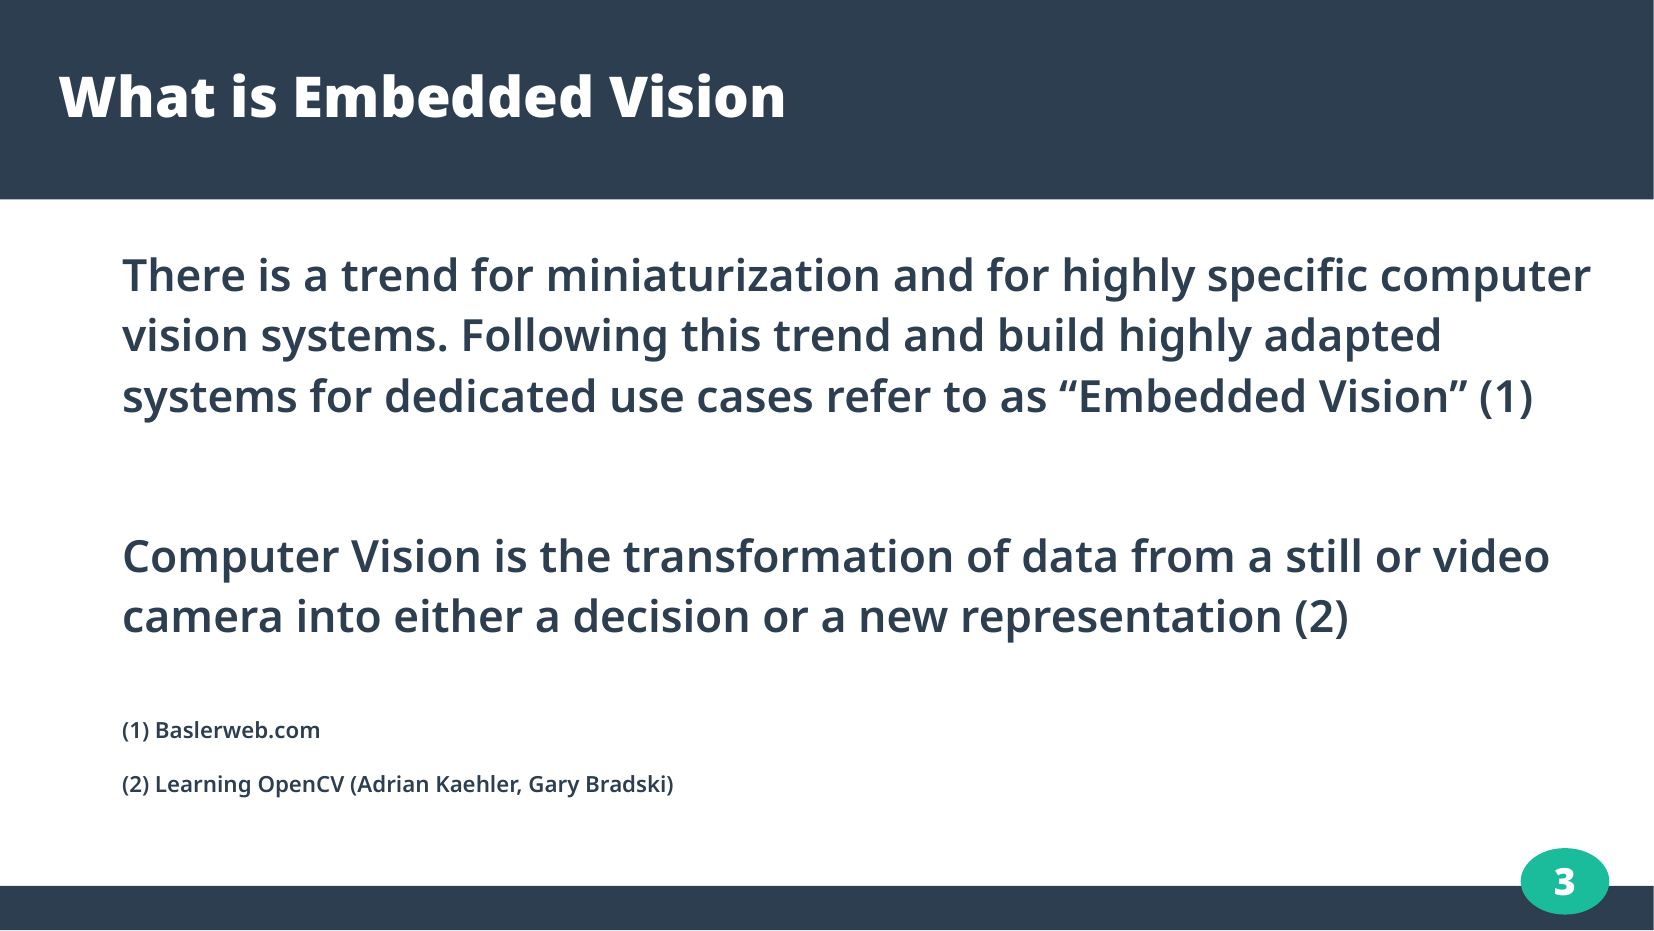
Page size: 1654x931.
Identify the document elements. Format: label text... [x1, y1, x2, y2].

list There is a trend for miniaturization and for highly specific computer vision systems. Following this trend and build highly adapted systems for dedicated use cases refer to as “Embedded Vision” (1) Computer Vision is the transformation of data from a still or video camera into either a decision or a new representation (2) (1) Baslerweb.com (2) Learning OpenCV (Adrian Kaehler, Gary Bradski) [59, 243, 1595, 864]
title What is Embedded Vision [59, 37, 1595, 155]
